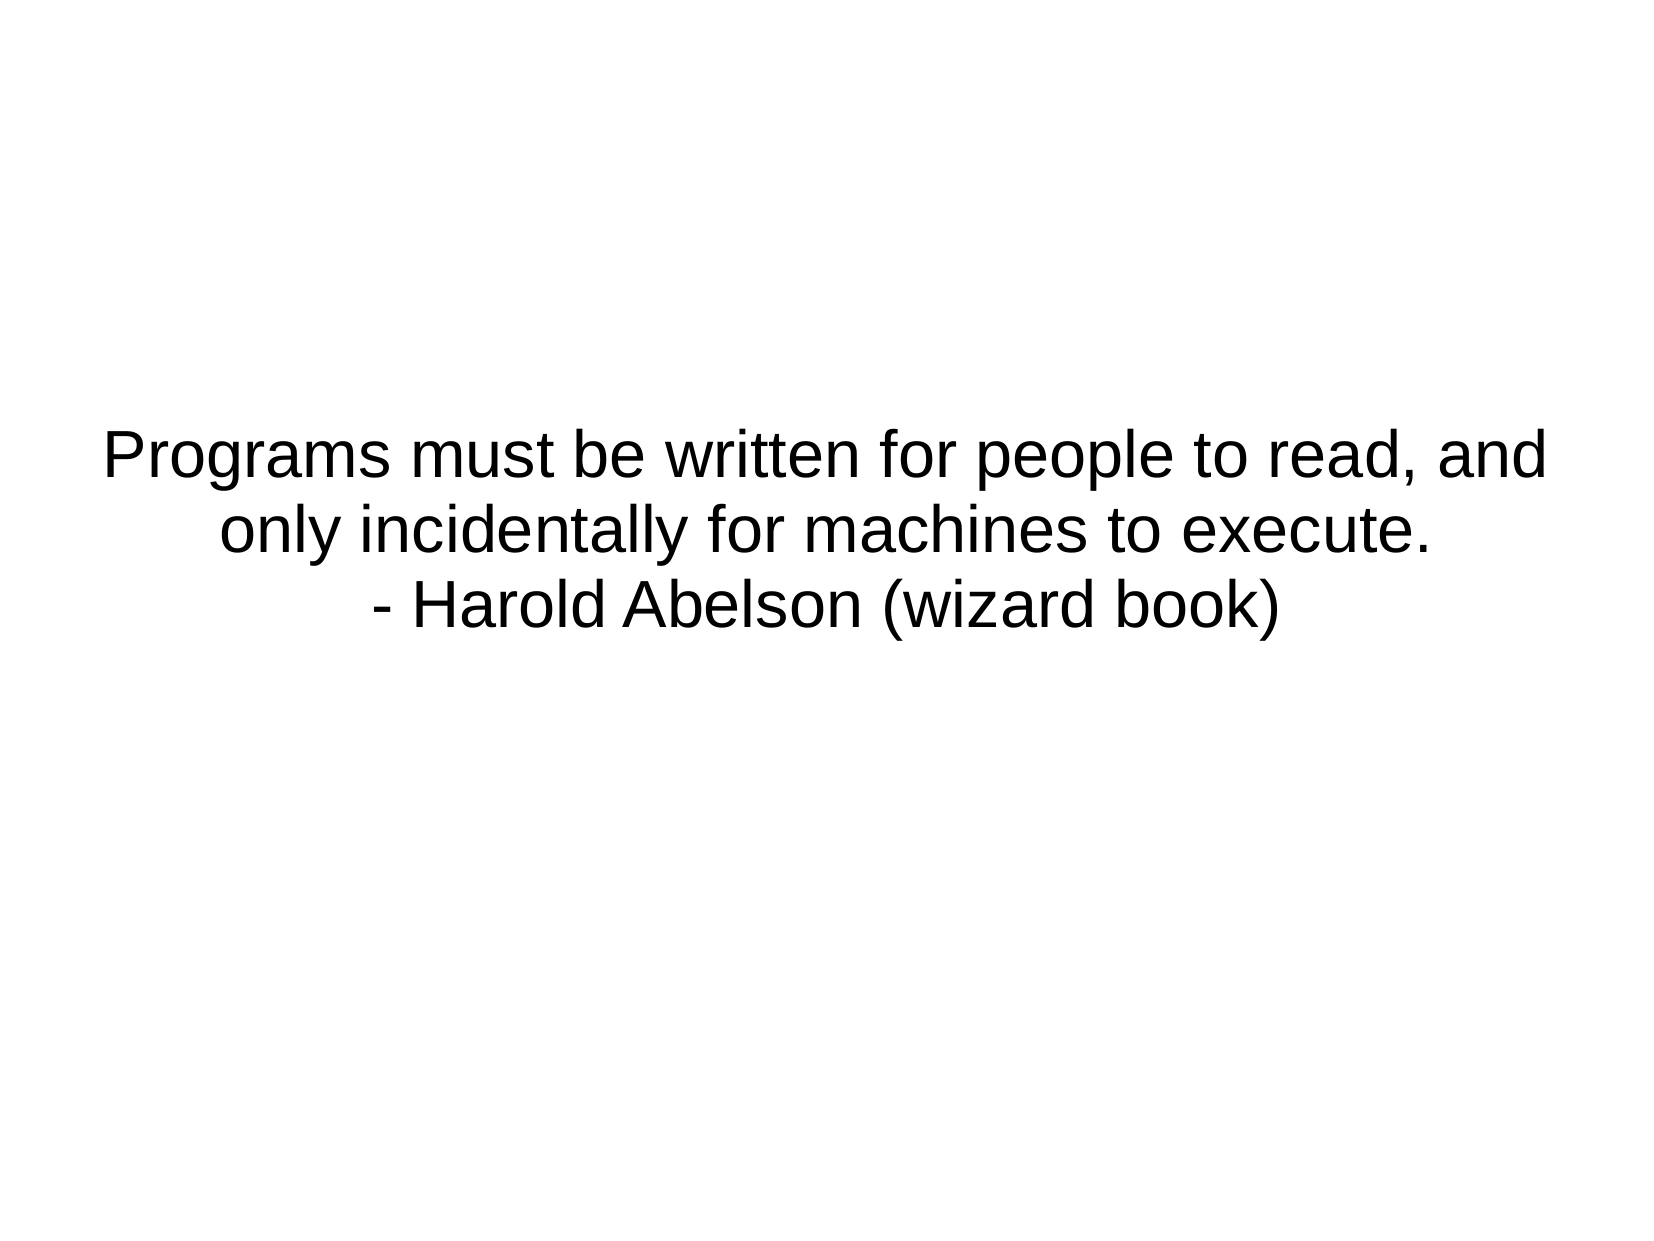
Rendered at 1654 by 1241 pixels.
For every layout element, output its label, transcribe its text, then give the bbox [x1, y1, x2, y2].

subtitle Programs must be written for people to read, and only incidentally for machines to execute. - Harold Abelson (wizard book) [82, 49, 1571, 1010]
